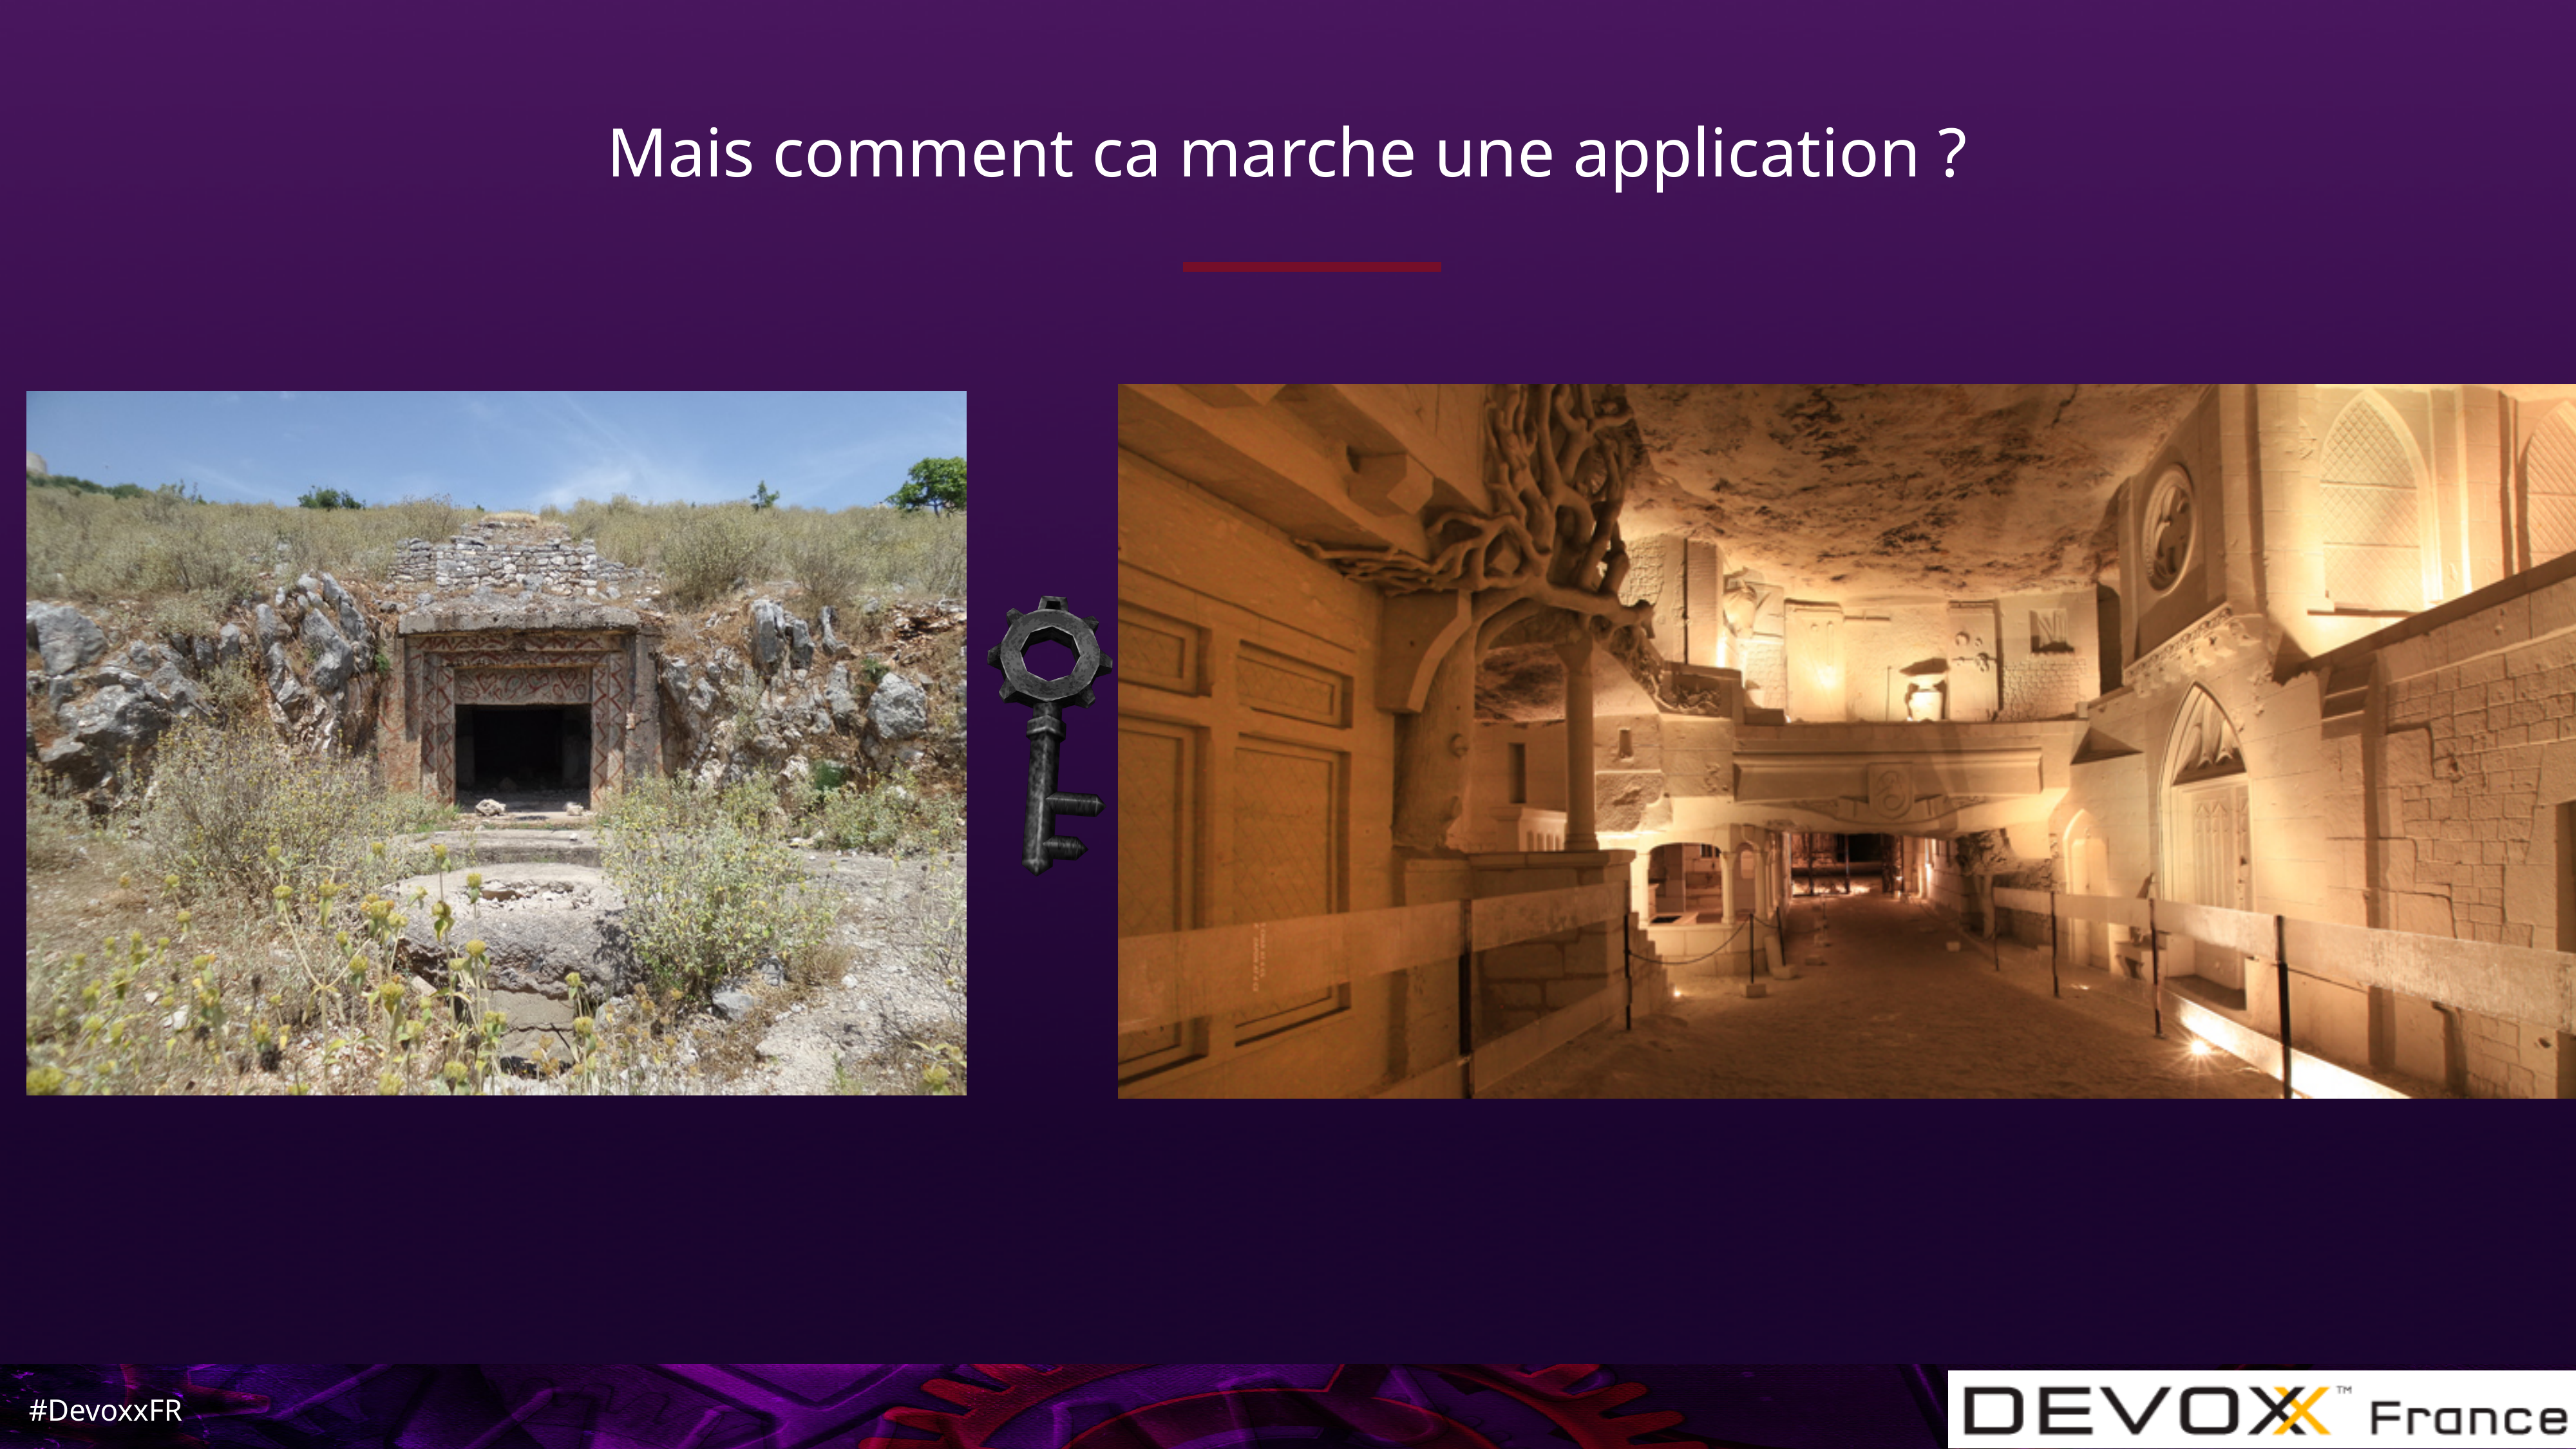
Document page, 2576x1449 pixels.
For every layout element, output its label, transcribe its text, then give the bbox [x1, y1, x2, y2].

title Mais comment ca marche une application ? [510, 14, 2065, 287]
picture [0, 0, 2576, 1449]
